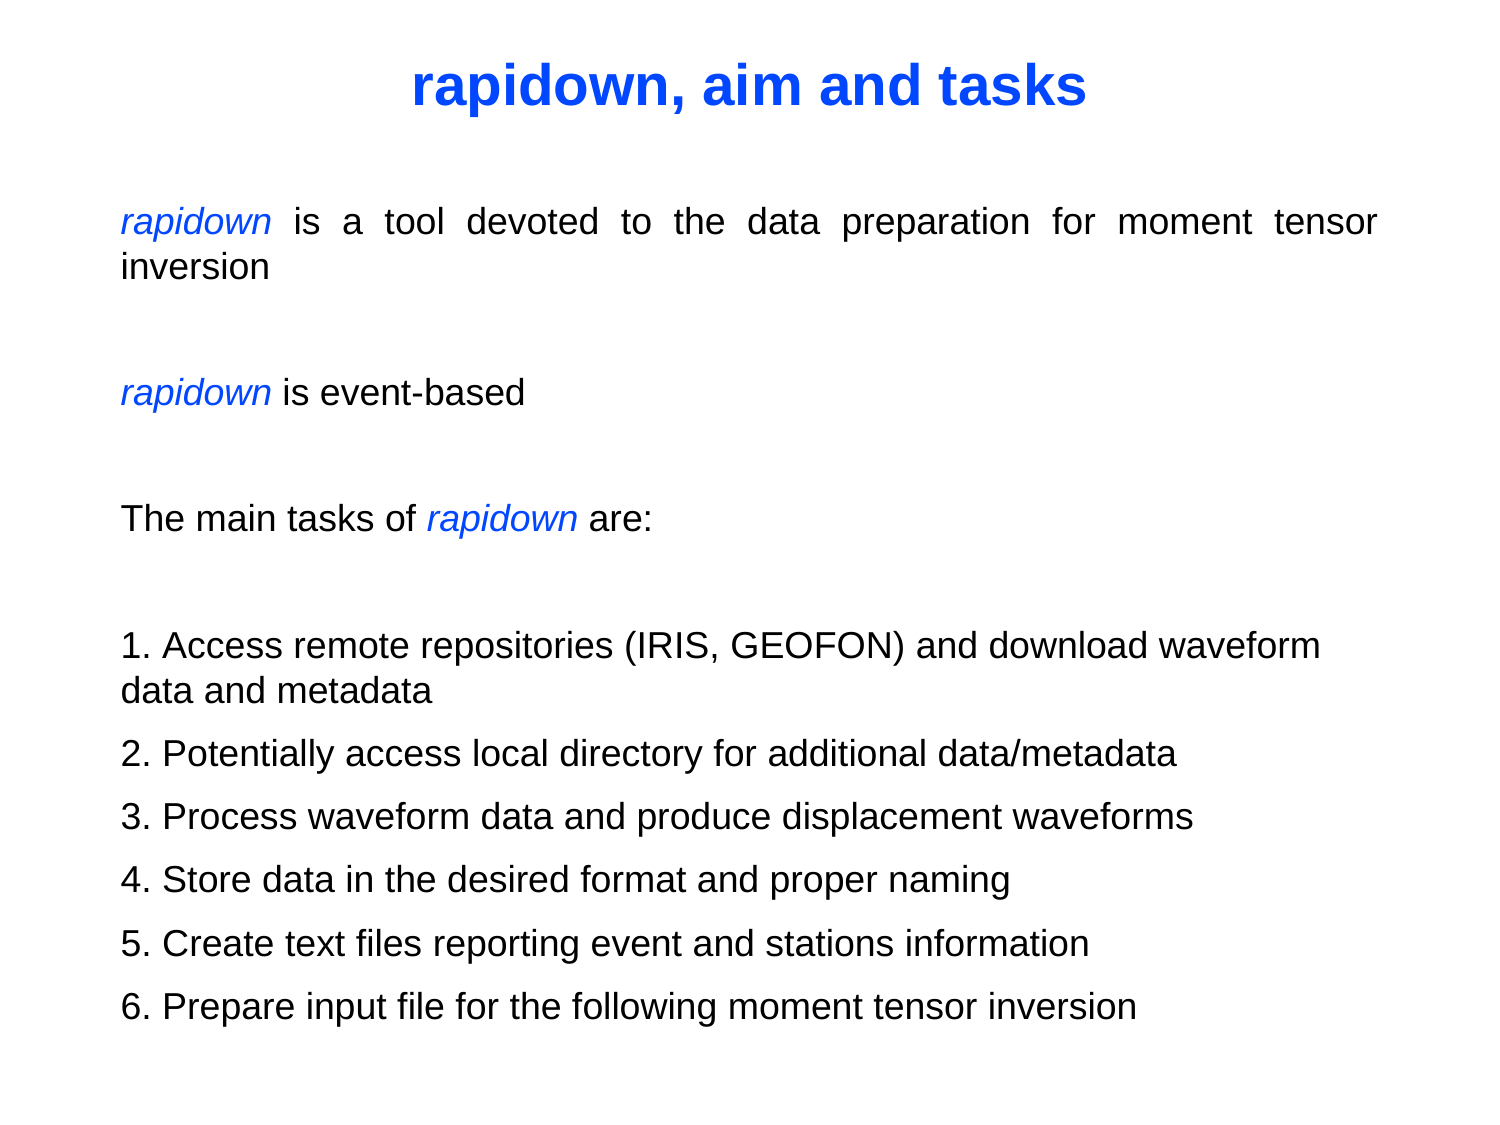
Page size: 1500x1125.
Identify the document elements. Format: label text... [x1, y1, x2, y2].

text_box rapidown is a tool devoted to the data preparation for moment tensor inversion rapidown is event-based The main tasks of rapidown are: 1. Access remote repositories (IRIS, GEOFON) and download waveform data and metadata 2. Potentially access local directory for additional data/metadata 3. Process waveform data and produce displacement waveforms 4. Store data in the desired format and proper naming 5. Create text files reporting event and stations information 6. Prepare input file for the following moment tensor inversion [105, 188, 1394, 1125]
text_box rapidown, aim and tasks [0, 39, 1500, 125]
